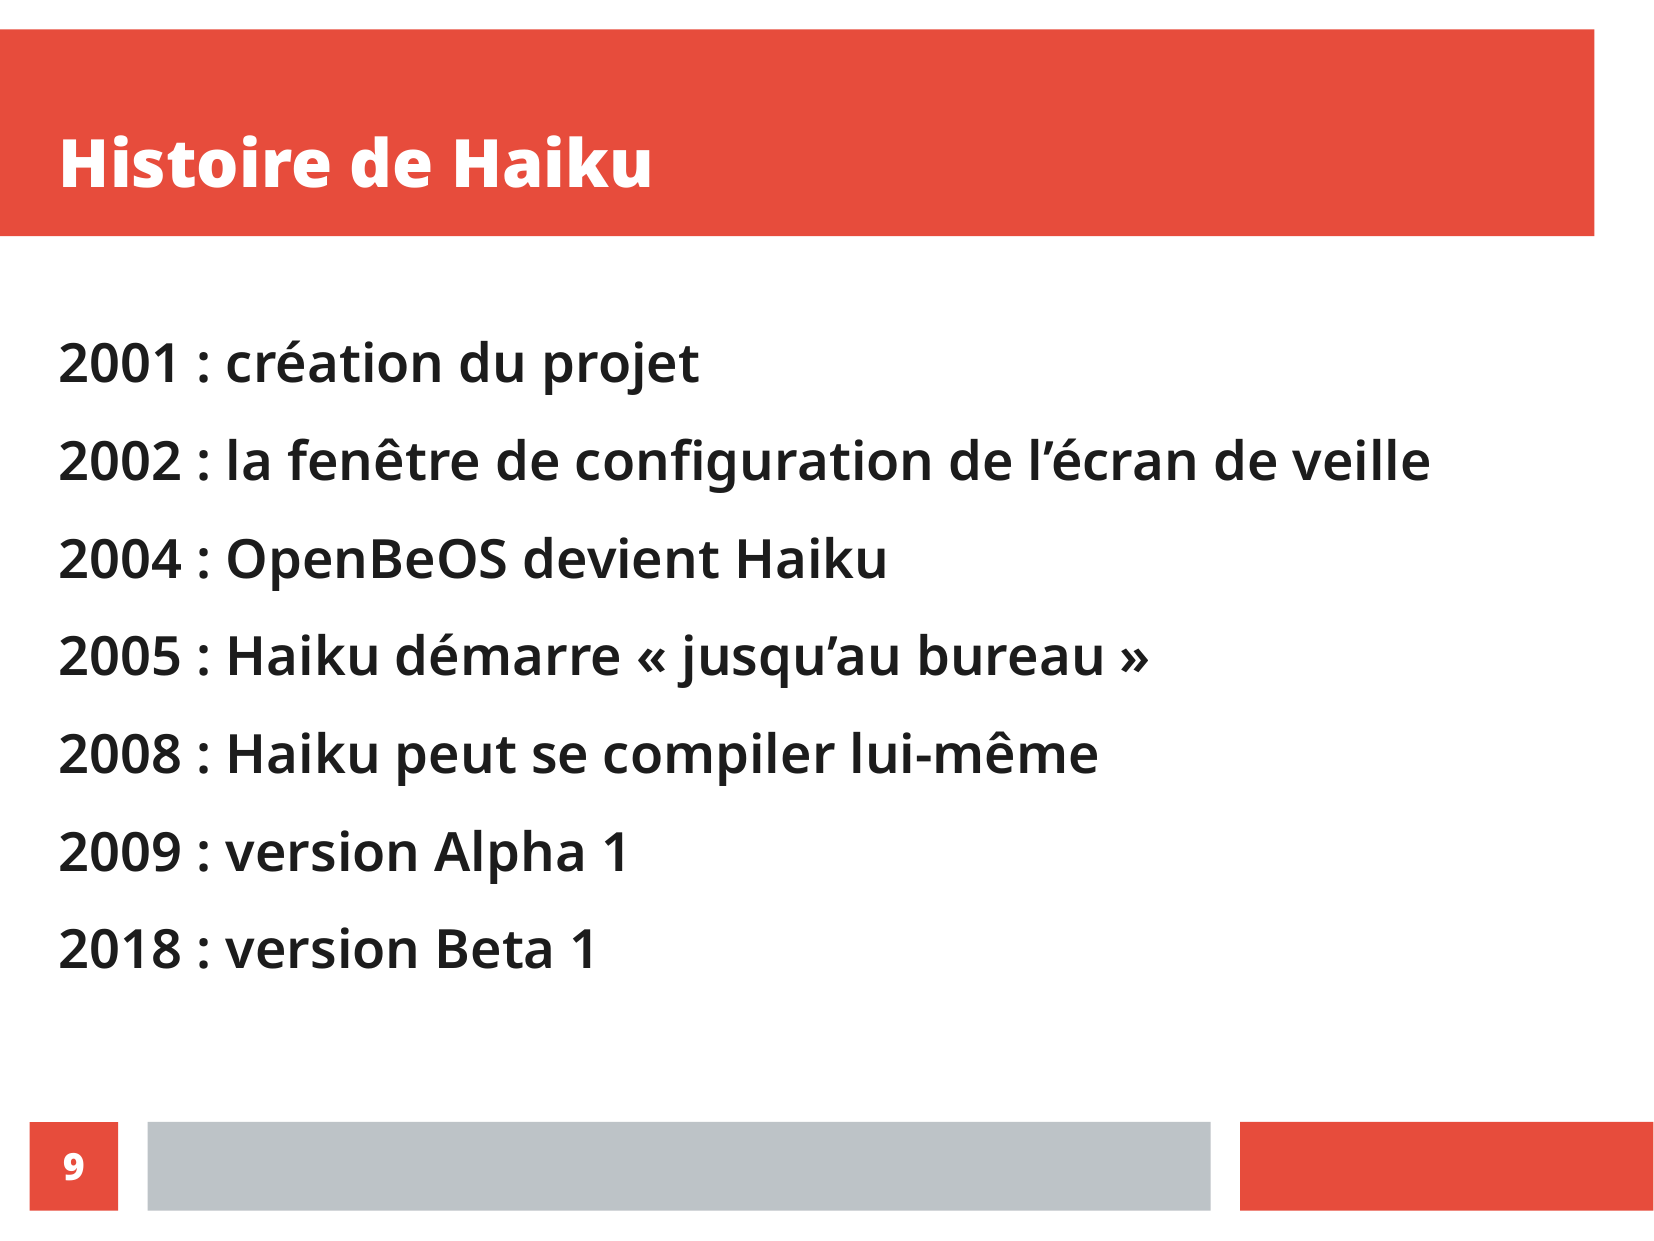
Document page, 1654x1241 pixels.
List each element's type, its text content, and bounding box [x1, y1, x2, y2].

title Histoire de Haiku [59, 59, 1595, 207]
list 2001 : création du projet 2002 : la fenêtre de configuration de l’écran de veille 2004 : OpenBeOS devient Haiku 2005 : Haiku démarre « jusqu’au bureau » 2008 : Haiku peut se compiler lui-même 2009 : version Alpha 1 2018 : version Beta 1 [59, 324, 1565, 1093]
